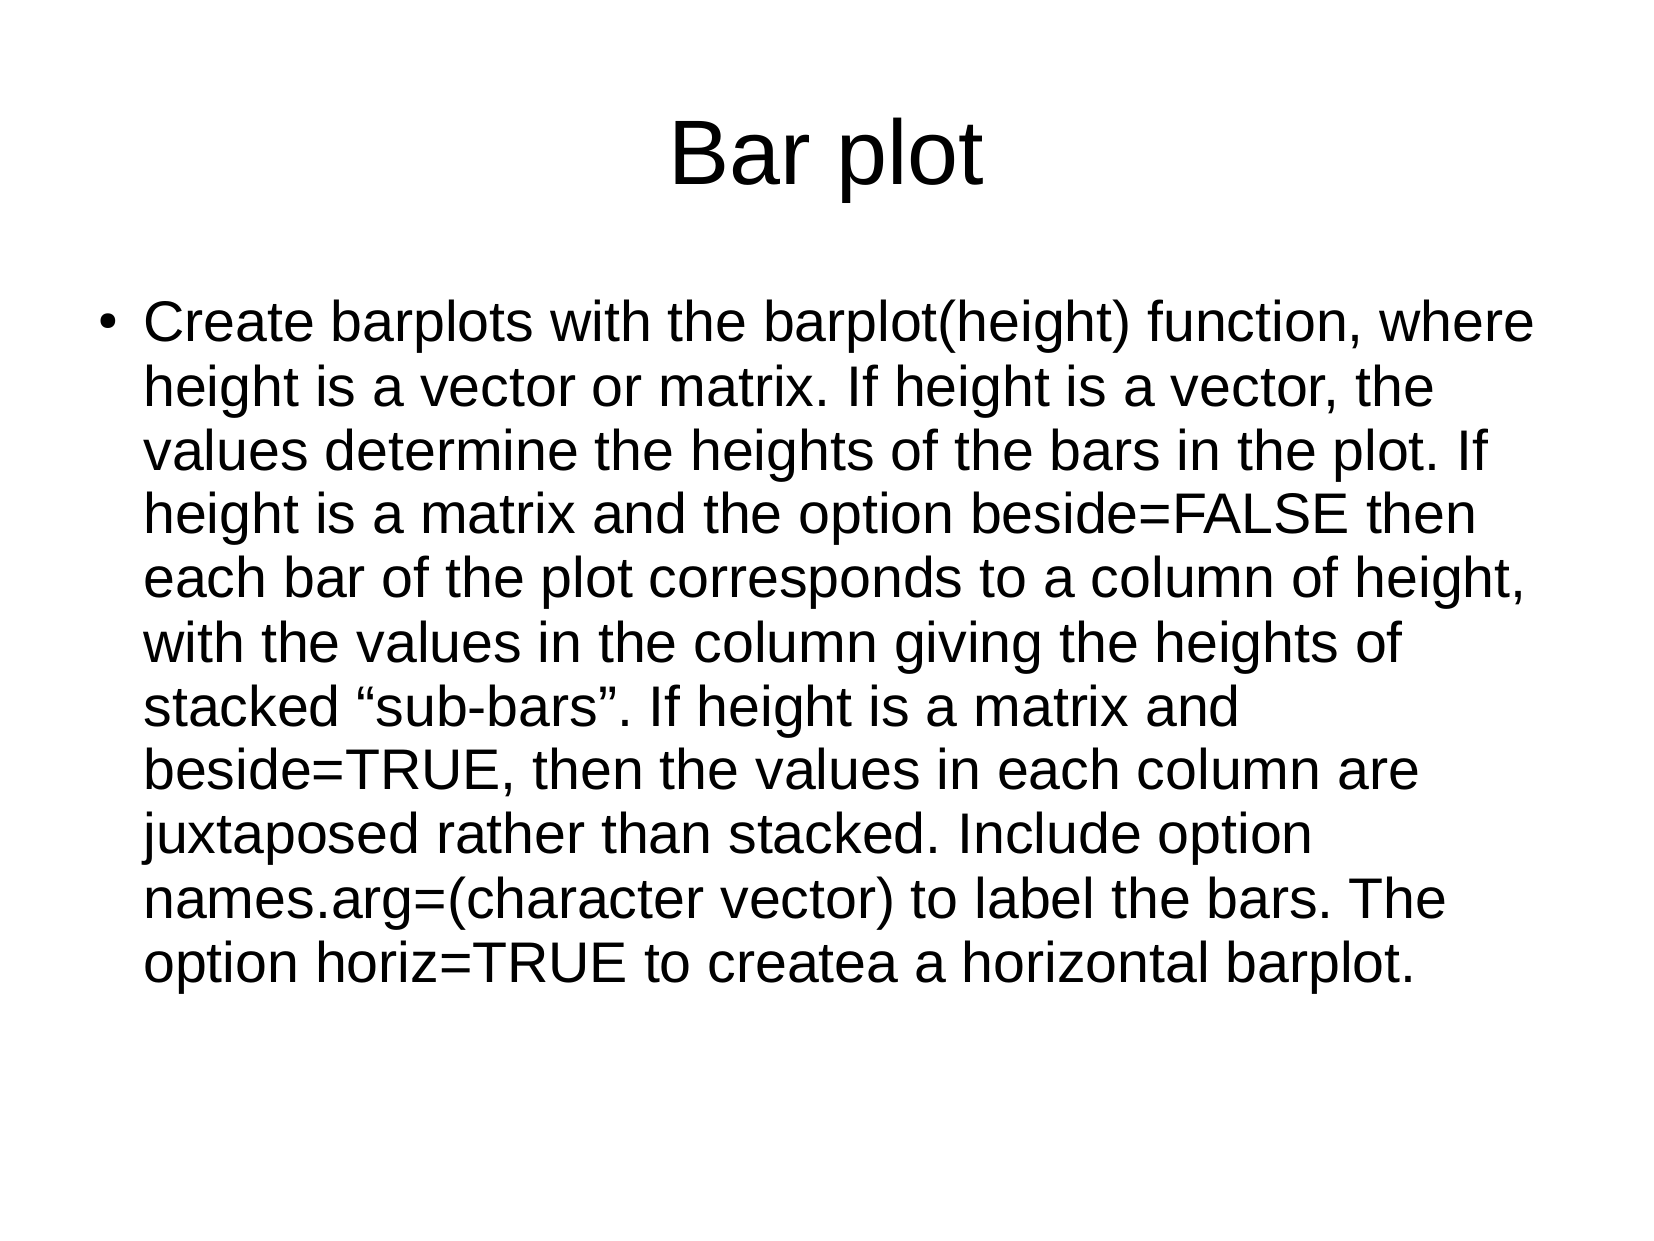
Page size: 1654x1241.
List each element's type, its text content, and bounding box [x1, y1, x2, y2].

list Create barplots with the barplot(height) function, where height is a vector or matrix. If height is a vector, the values determine the heights of the bars in the plot. If height is a matrix and the option beside=FALSE then each bar of the plot corresponds to a column of height, with the values in the column giving the heights of stacked “sub-bars”. If height is a matrix and beside=TRUE, then the values in each column are juxtaposed rather than stacked. Include option names.arg=(character vector) to label the bars. The option horiz=TRUE to createa a horizontal barplot. [82, 290, 1571, 1010]
title Bar plot [82, 49, 1571, 257]
